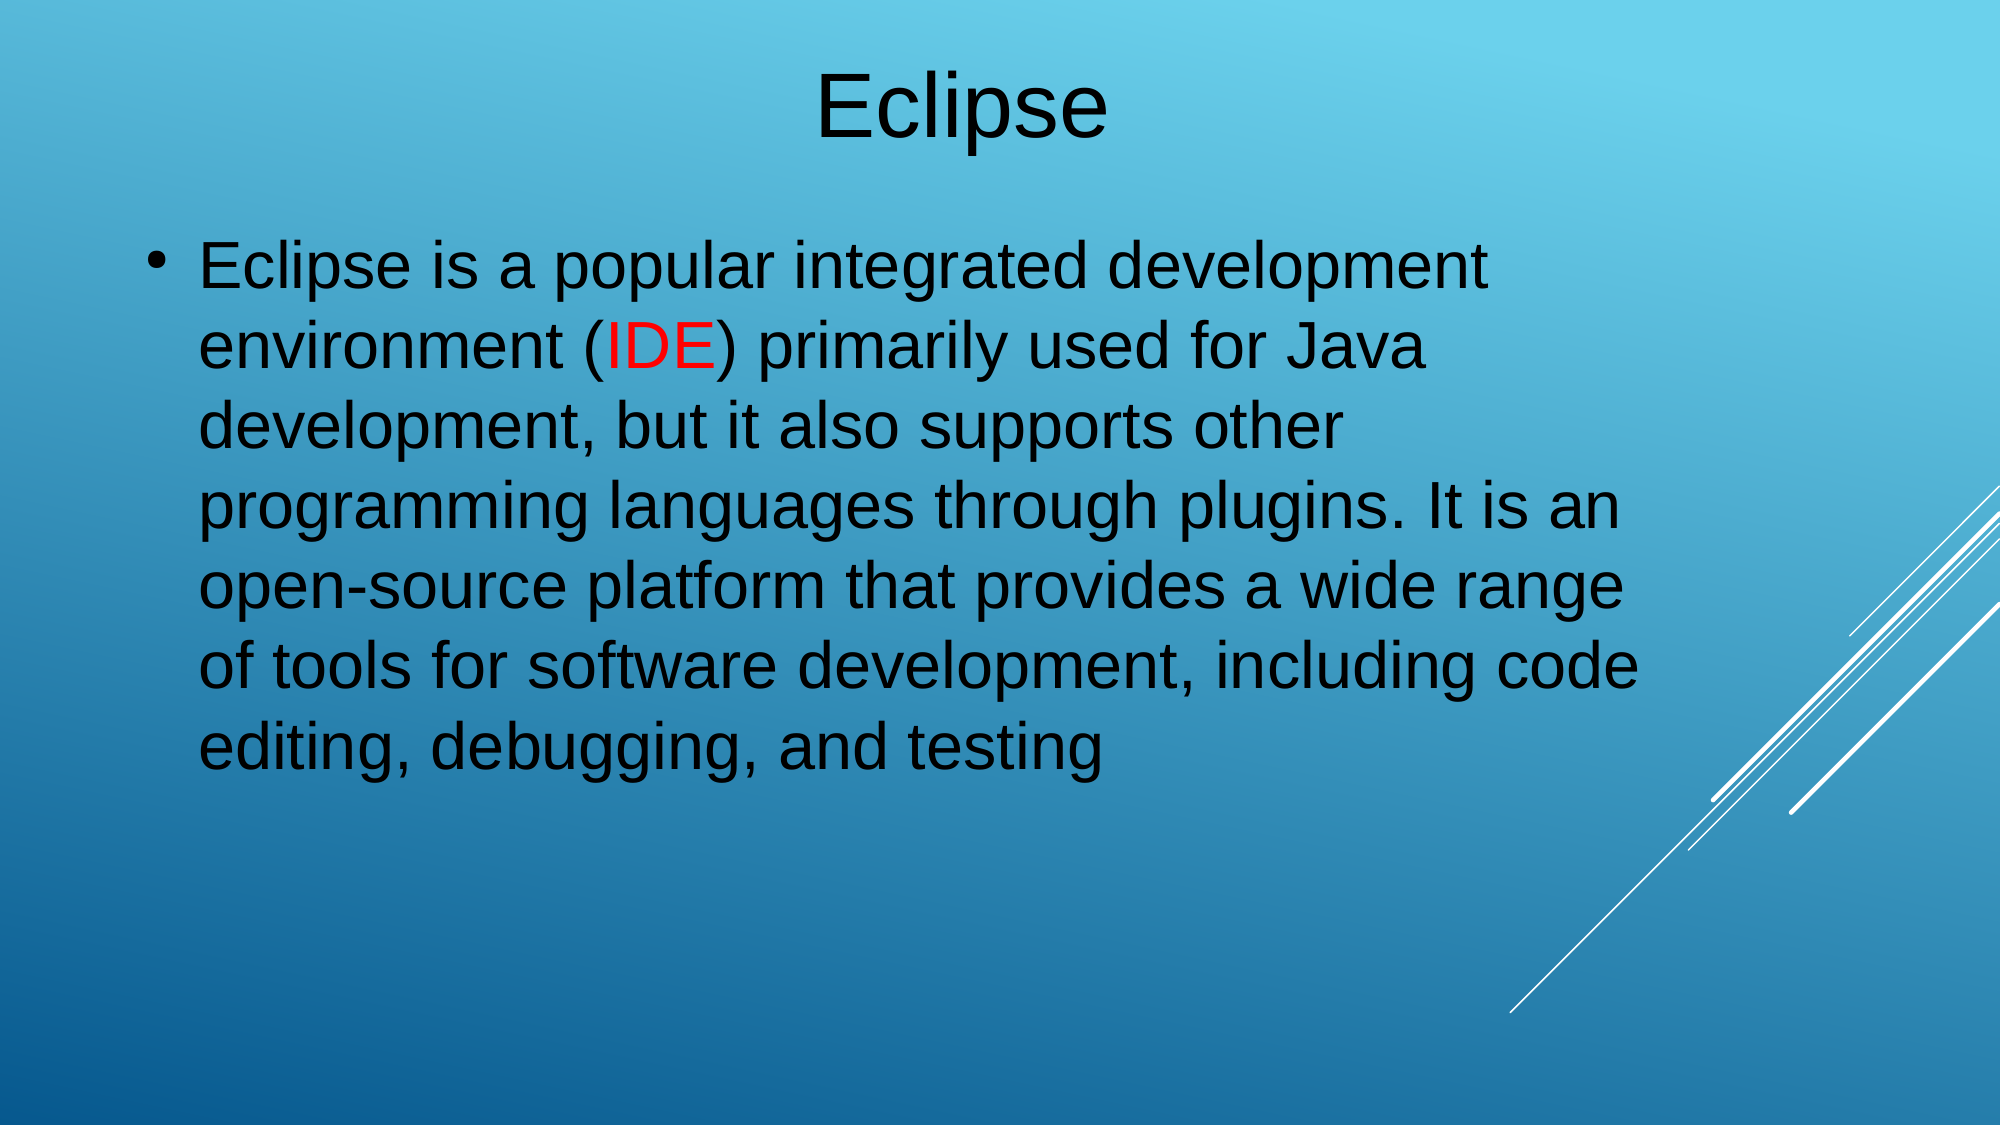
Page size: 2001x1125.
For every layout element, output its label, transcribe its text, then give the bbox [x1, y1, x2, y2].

list Eclipse is a popular integrated development environment (IDE) primarily used for Java development, but it also supports other programming languages through plugins. It is an open-source platform that provides a wide range of tools for software development, including code editing, debugging, and testing [112, 214, 1664, 1015]
title Eclipse [72, 16, 1853, 185]
